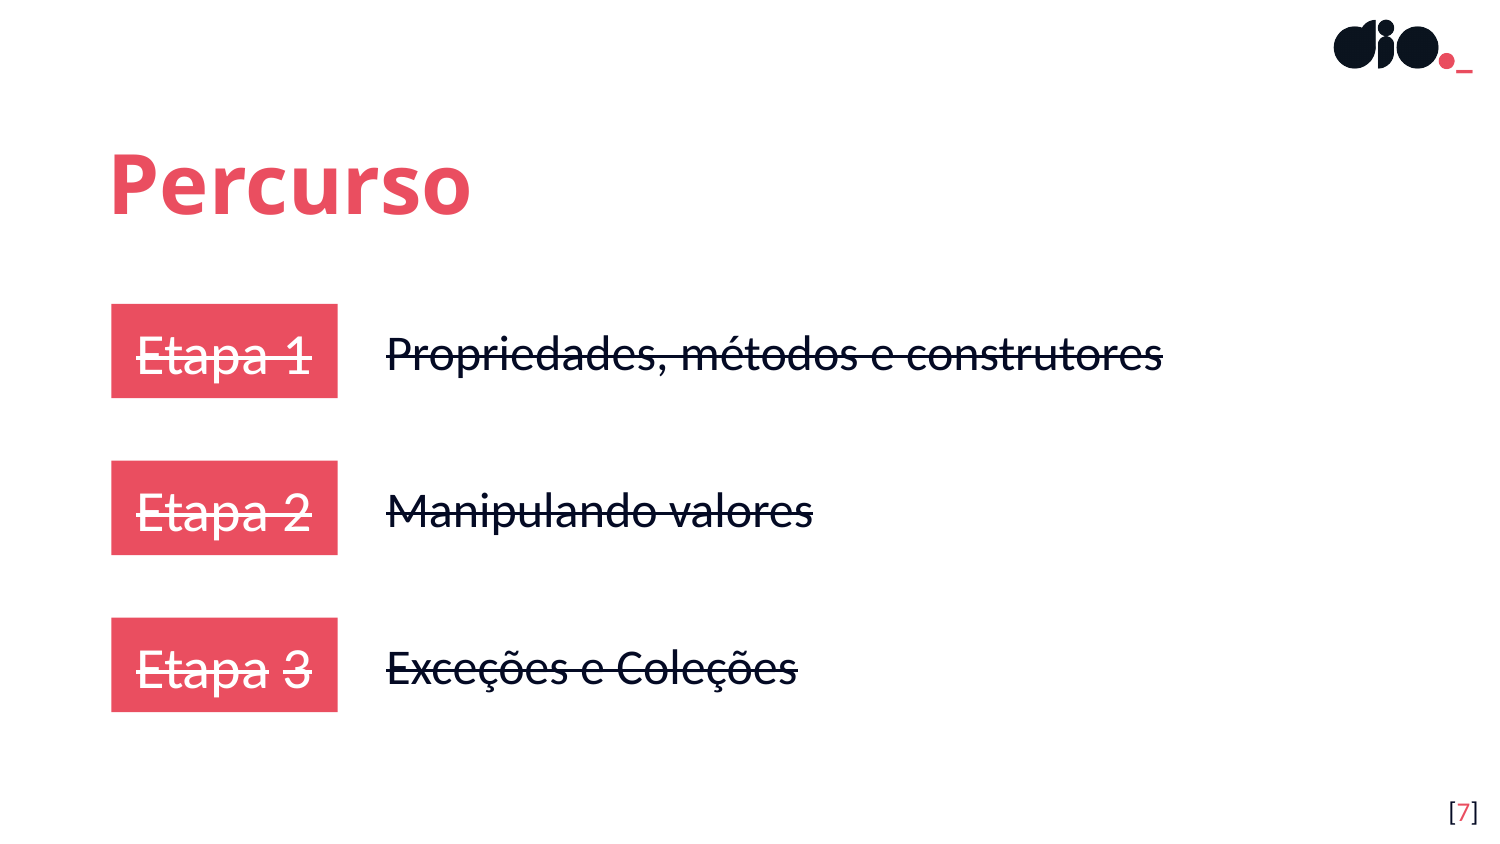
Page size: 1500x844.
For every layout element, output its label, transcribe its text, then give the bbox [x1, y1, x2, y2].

picture [1333, 19, 1473, 74]
text_box Manipulando valores [371, 470, 1437, 546]
text_box Propriedades, métodos e construtores [371, 313, 1384, 389]
text_box Exceções e Coleções [371, 627, 1384, 703]
text_box Etapa 1 [111, 303, 338, 399]
text_box Etapa 3 [111, 617, 338, 713]
text_box Percurso [92, 104, 1309, 243]
slide_number [<number>] [1403, 779, 1494, 844]
text_box Etapa 2 [111, 460, 338, 556]
